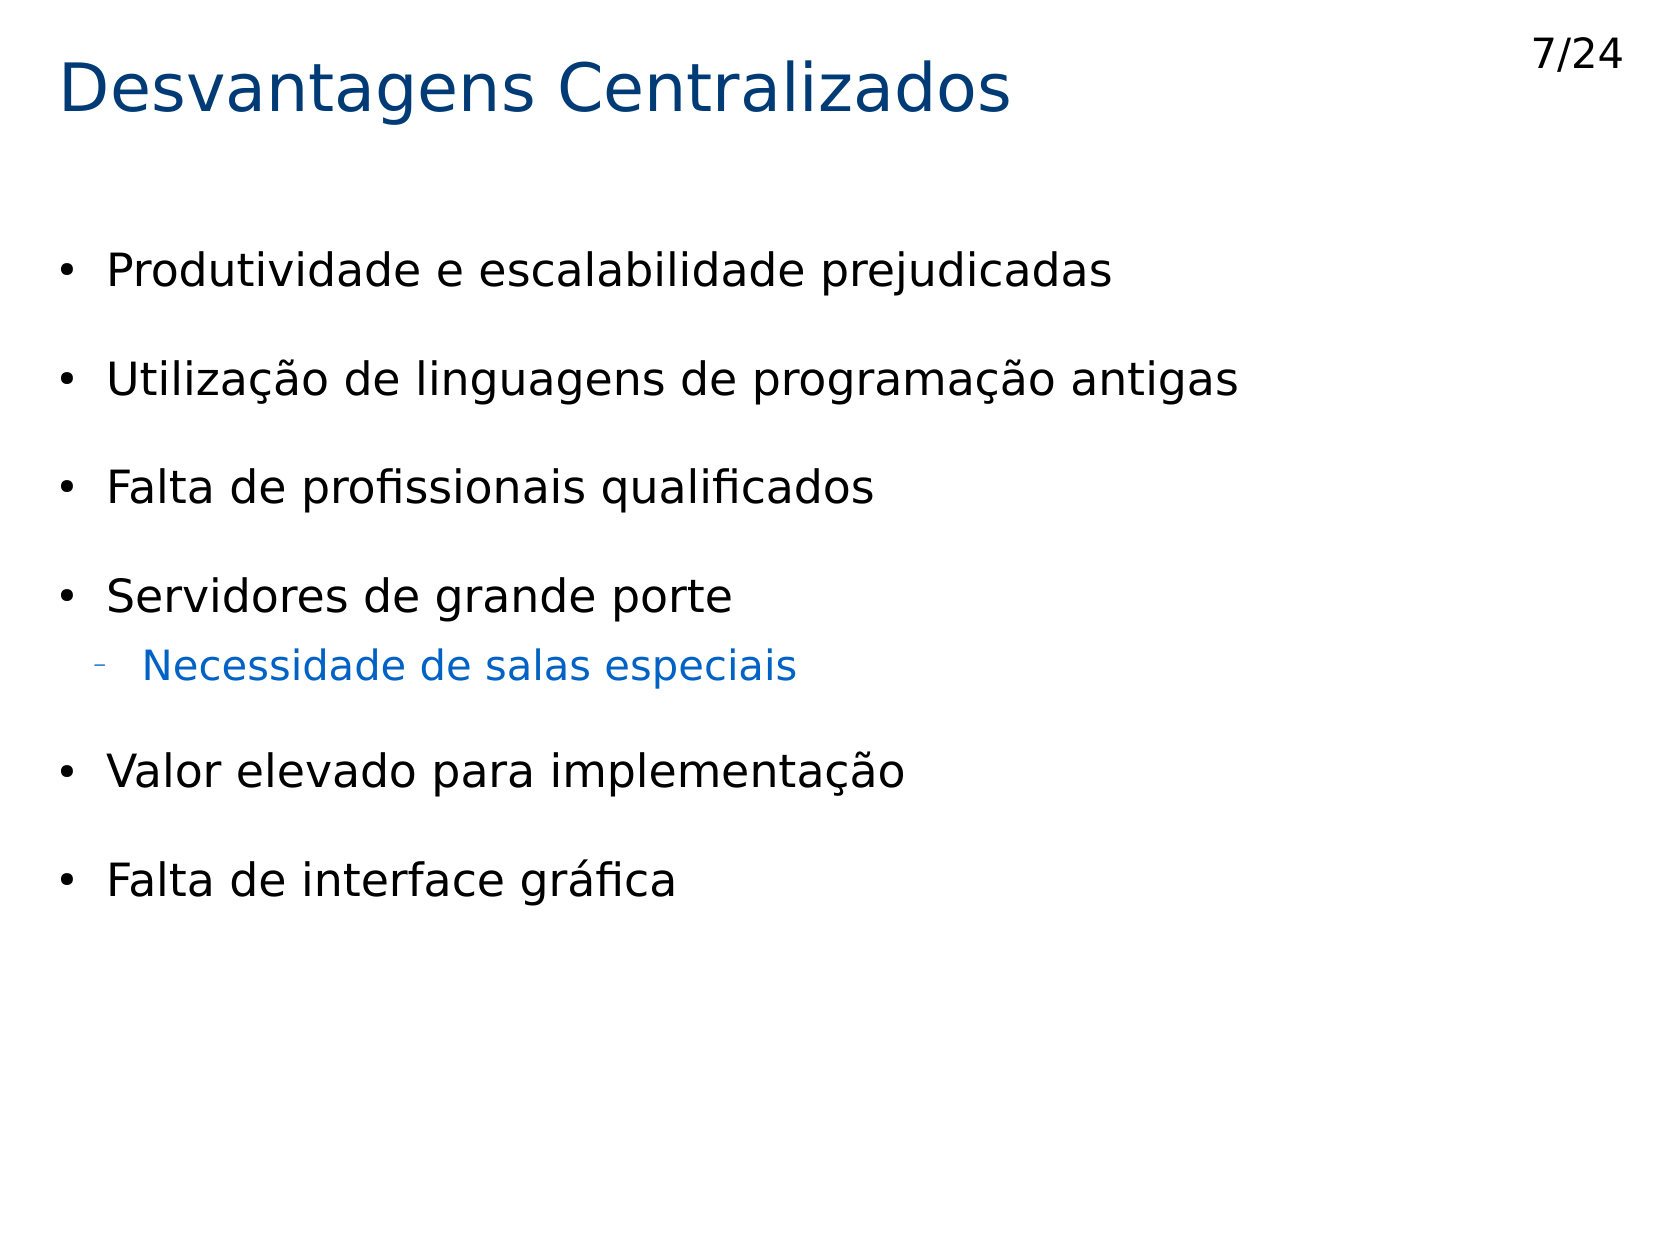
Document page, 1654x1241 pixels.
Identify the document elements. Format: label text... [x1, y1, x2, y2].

title Desvantagens Centralizados [59, 29, 1506, 148]
list Produtividade e escalabilidade prejudicadas Utilização de linguagens de programação antigas Falta de profissionais qualificados Servidores de grande porte Necessidade de salas especiais Valor elevado para implementação Falta de interface gráfica [59, 236, 1595, 1211]
